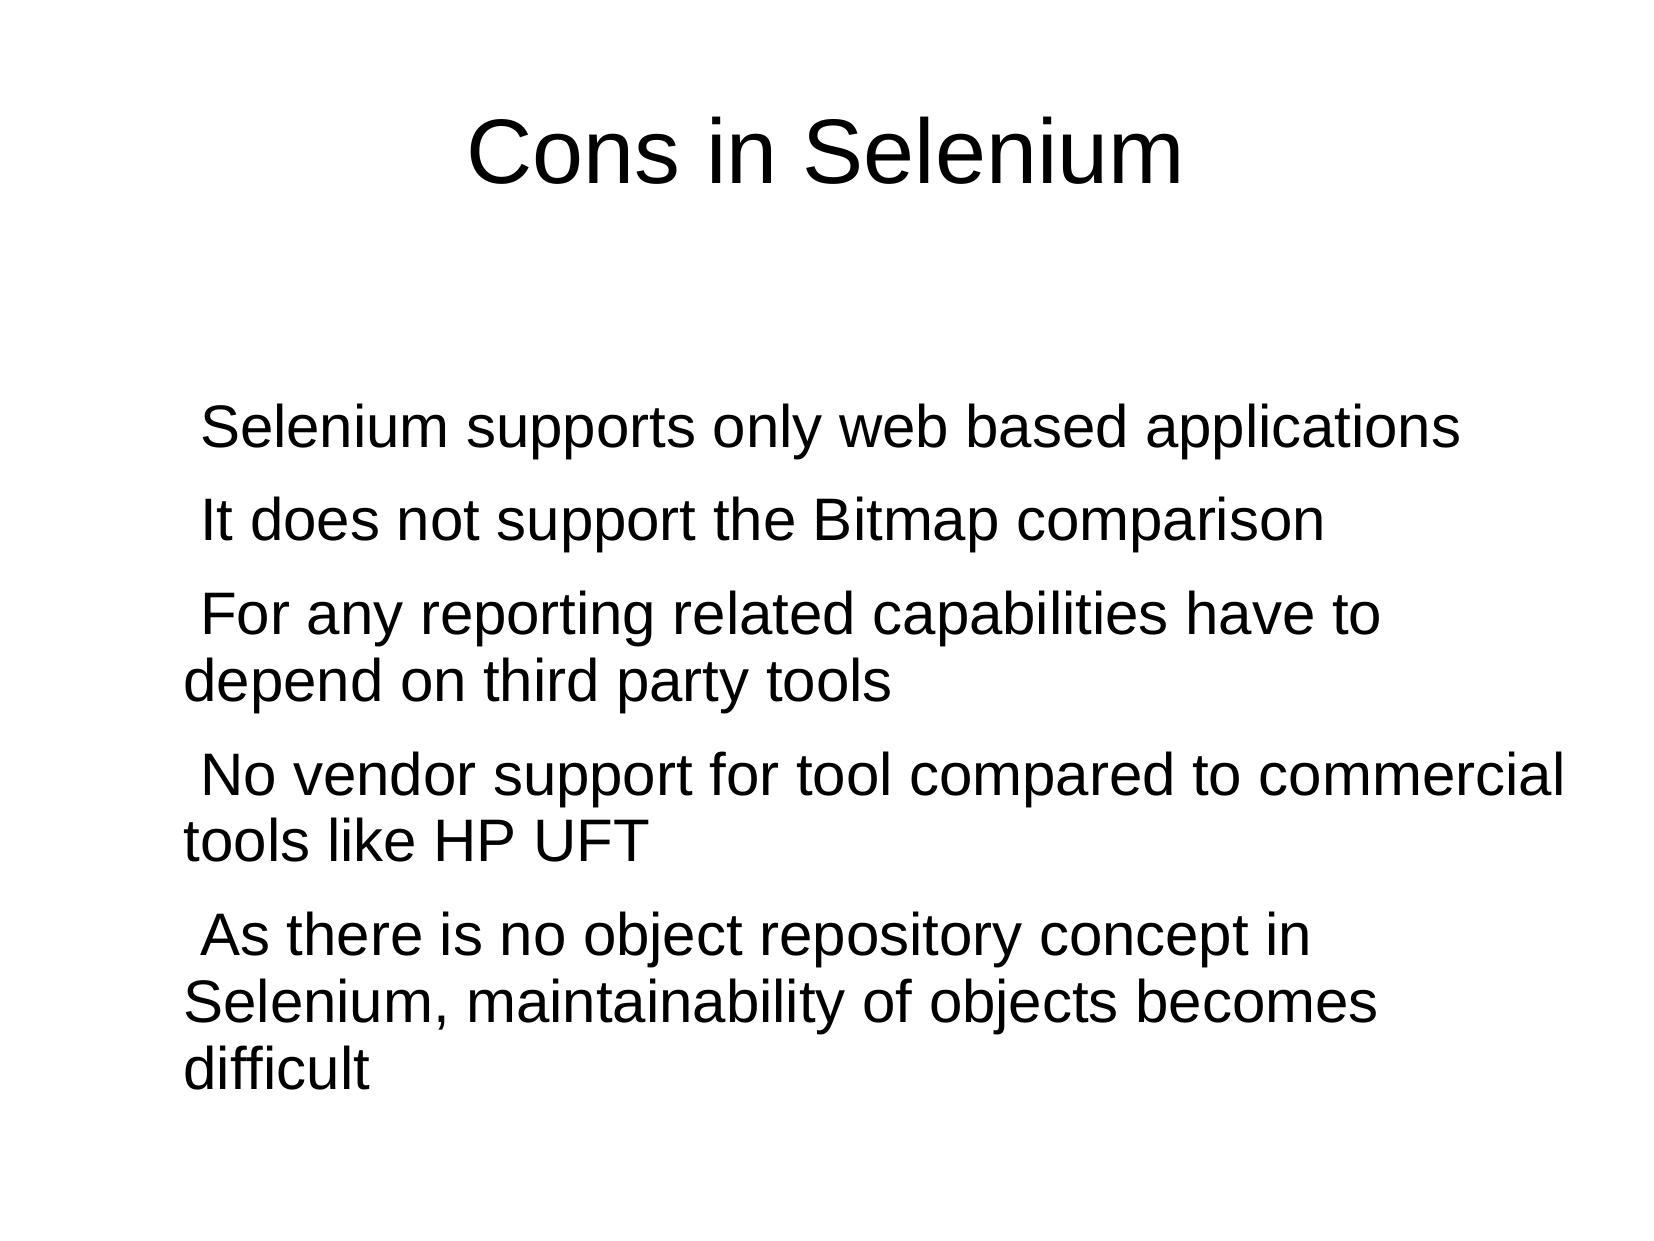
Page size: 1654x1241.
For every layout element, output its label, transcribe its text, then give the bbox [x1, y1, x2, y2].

title Cons in Selenium [82, 49, 1571, 257]
list Selenium supports only web based applications It does not support the Bitmap comparison For any reporting related capabilities have to depend on third party tools No vendor support for tool compared to commercial tools like HP UFT As there is no object repository concept in Selenium, maintainability of objects becomes difficult [82, 290, 1571, 1109]
